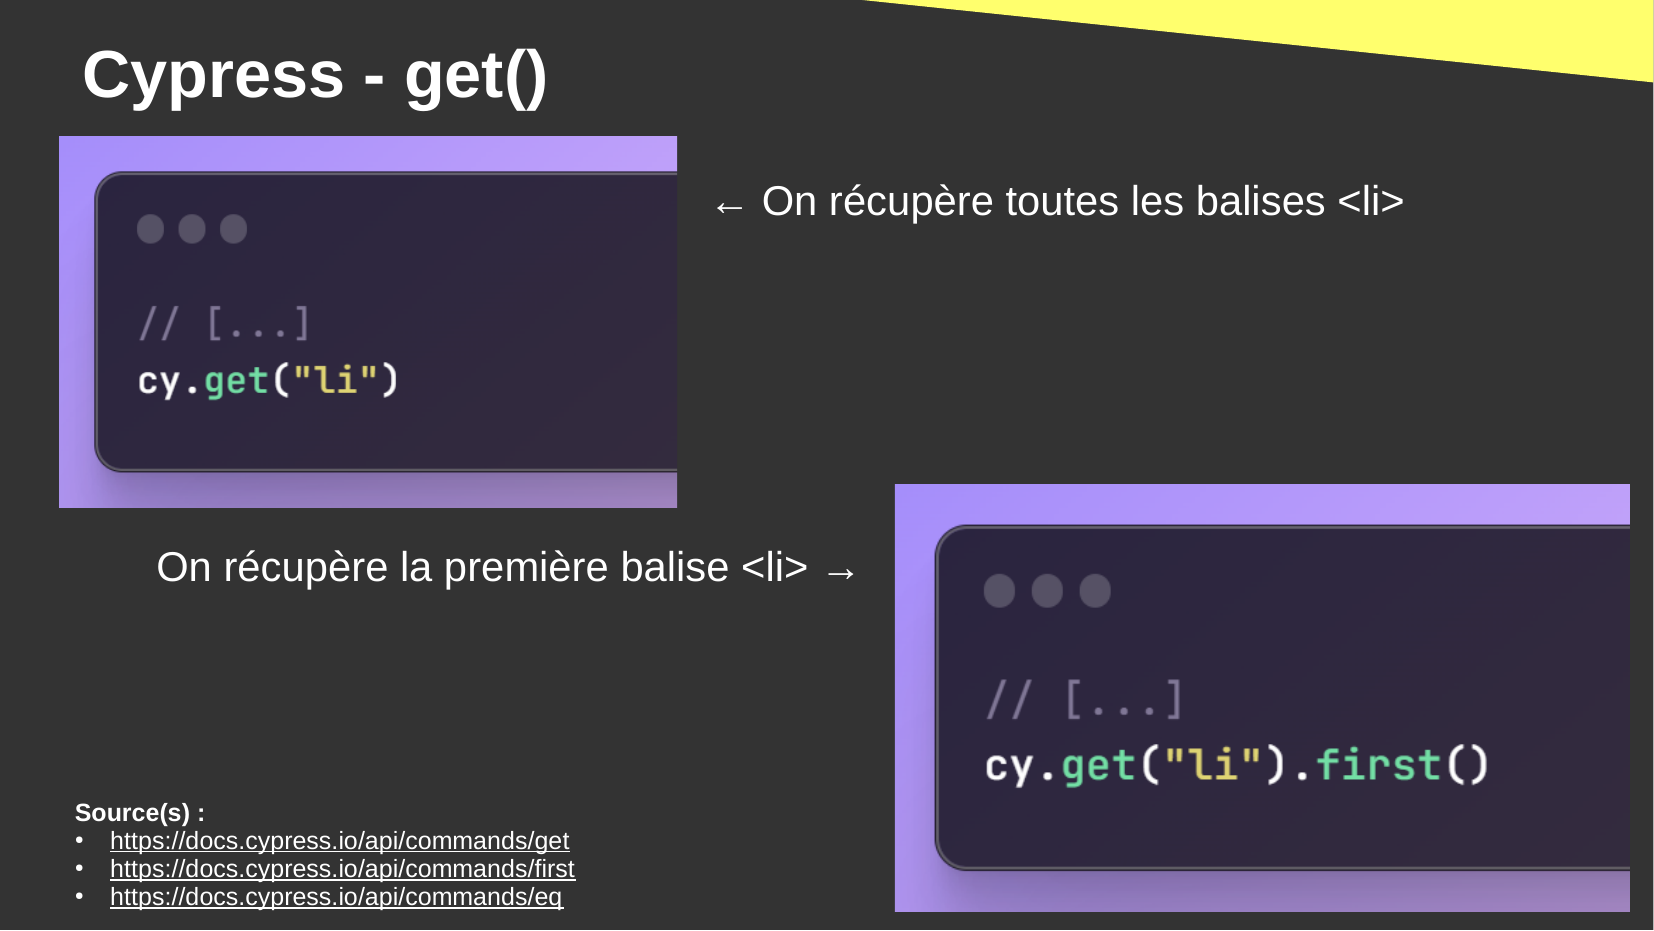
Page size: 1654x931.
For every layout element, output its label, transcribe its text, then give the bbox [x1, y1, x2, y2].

text_box [862, 0, 1654, 83]
title Cypress - get() [82, 37, 799, 114]
text_box Source(s) : https://docs.cypress.io/api/commands/get https://docs.cypress.io/api/commands/first https://docs.cypress.io/api/commands/eq [60, 791, 1546, 919]
picture [59, 136, 678, 508]
list ← On récupère toutes les balises <li> [708, 177, 1441, 237]
picture [894, 484, 1630, 912]
list On récupère la première balise <li> → [141, 543, 863, 626]
